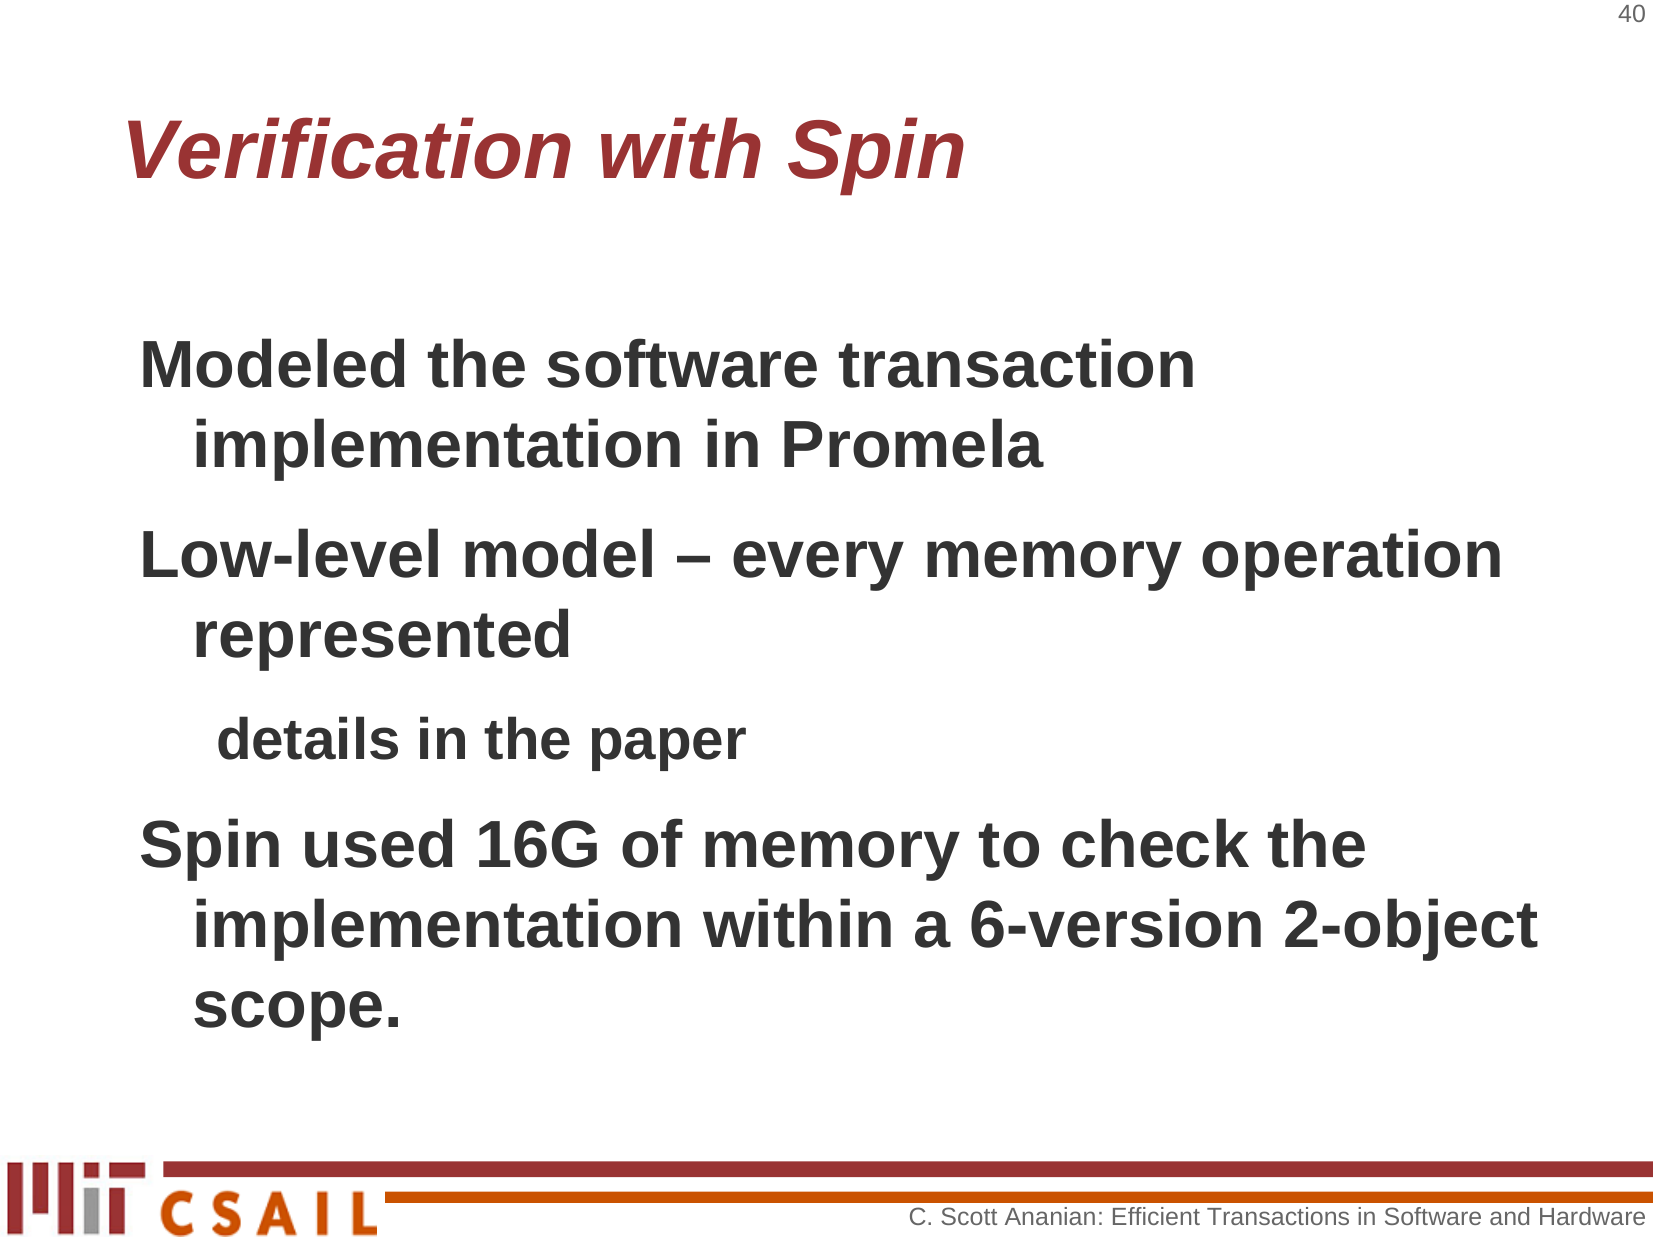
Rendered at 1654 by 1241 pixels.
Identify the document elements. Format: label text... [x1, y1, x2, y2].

title Verification with Spin [121, 46, 1534, 254]
picture [0, 1155, 377, 1237]
list Modeled the software transaction implementation in Promela Low-level model – every memory operation represented details in the paper Spin used 16G of memory to check the implementation within a 6-version 2-object scope. [121, 322, 1561, 1133]
